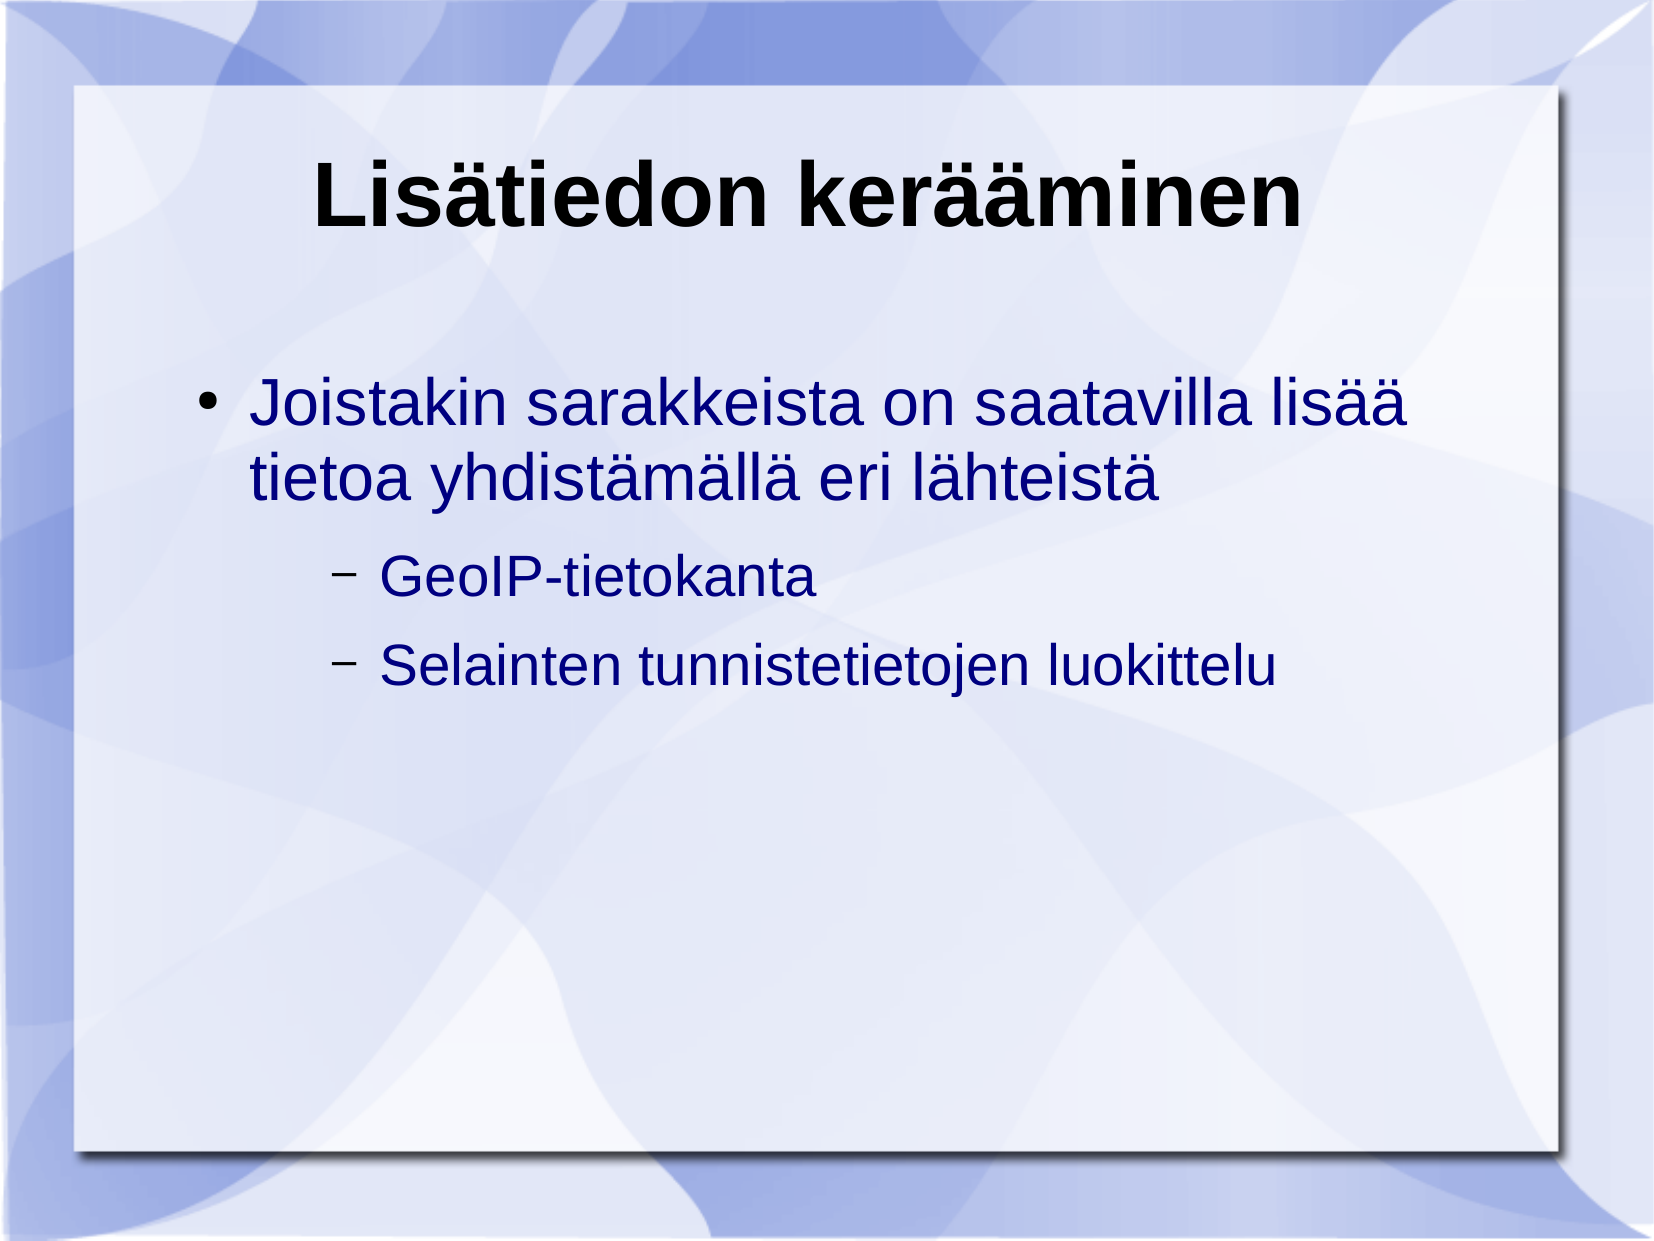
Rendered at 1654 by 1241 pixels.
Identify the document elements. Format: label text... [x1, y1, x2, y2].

title Lisätiedon kerääminen [82, 90, 1536, 298]
list Joistakin sarakkeista on saatavilla lisää tietoa yhdistämällä eri lähteistä GeoIP-tietokanta Selainten tunnistetietojen luokittelu [178, 364, 1570, 1147]
picture [0, 0, 1654, 1241]
